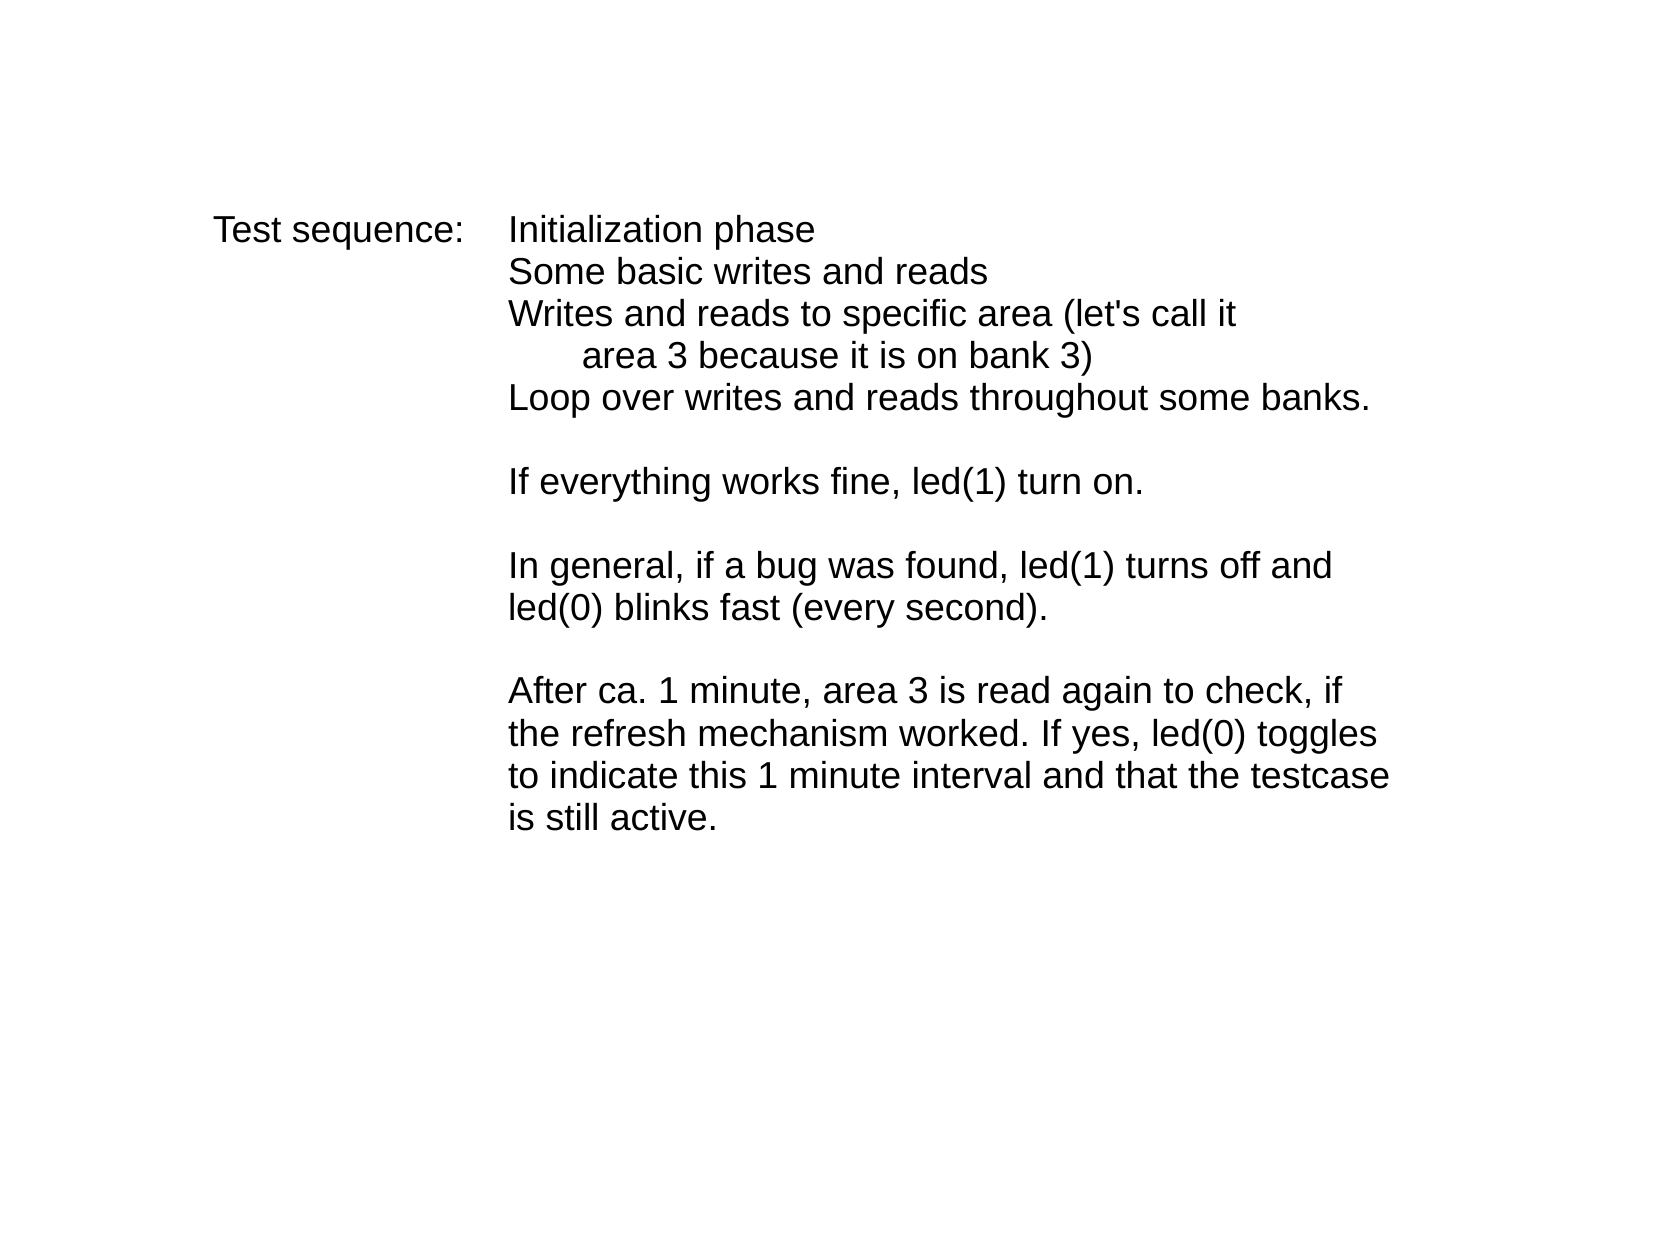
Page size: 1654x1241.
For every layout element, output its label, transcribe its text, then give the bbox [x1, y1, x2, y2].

text_box Test sequence: Initialization phase Some basic writes and reads Writes and reads to specific area (let's call it area 3 because it is on bank 3) Loop over writes and reads throughout some banks. If everything works fine, led(1) turn on. In general, if a bug was found, led(1) turns off and led(0) blinks fast (every second). After ca. 1 minute, area 3 is read again to check, if the refresh mechanism worked. If yes, led(0) toggles to indicate this 1 minute interval and that the testcase is still active. [198, 200, 1406, 889]
